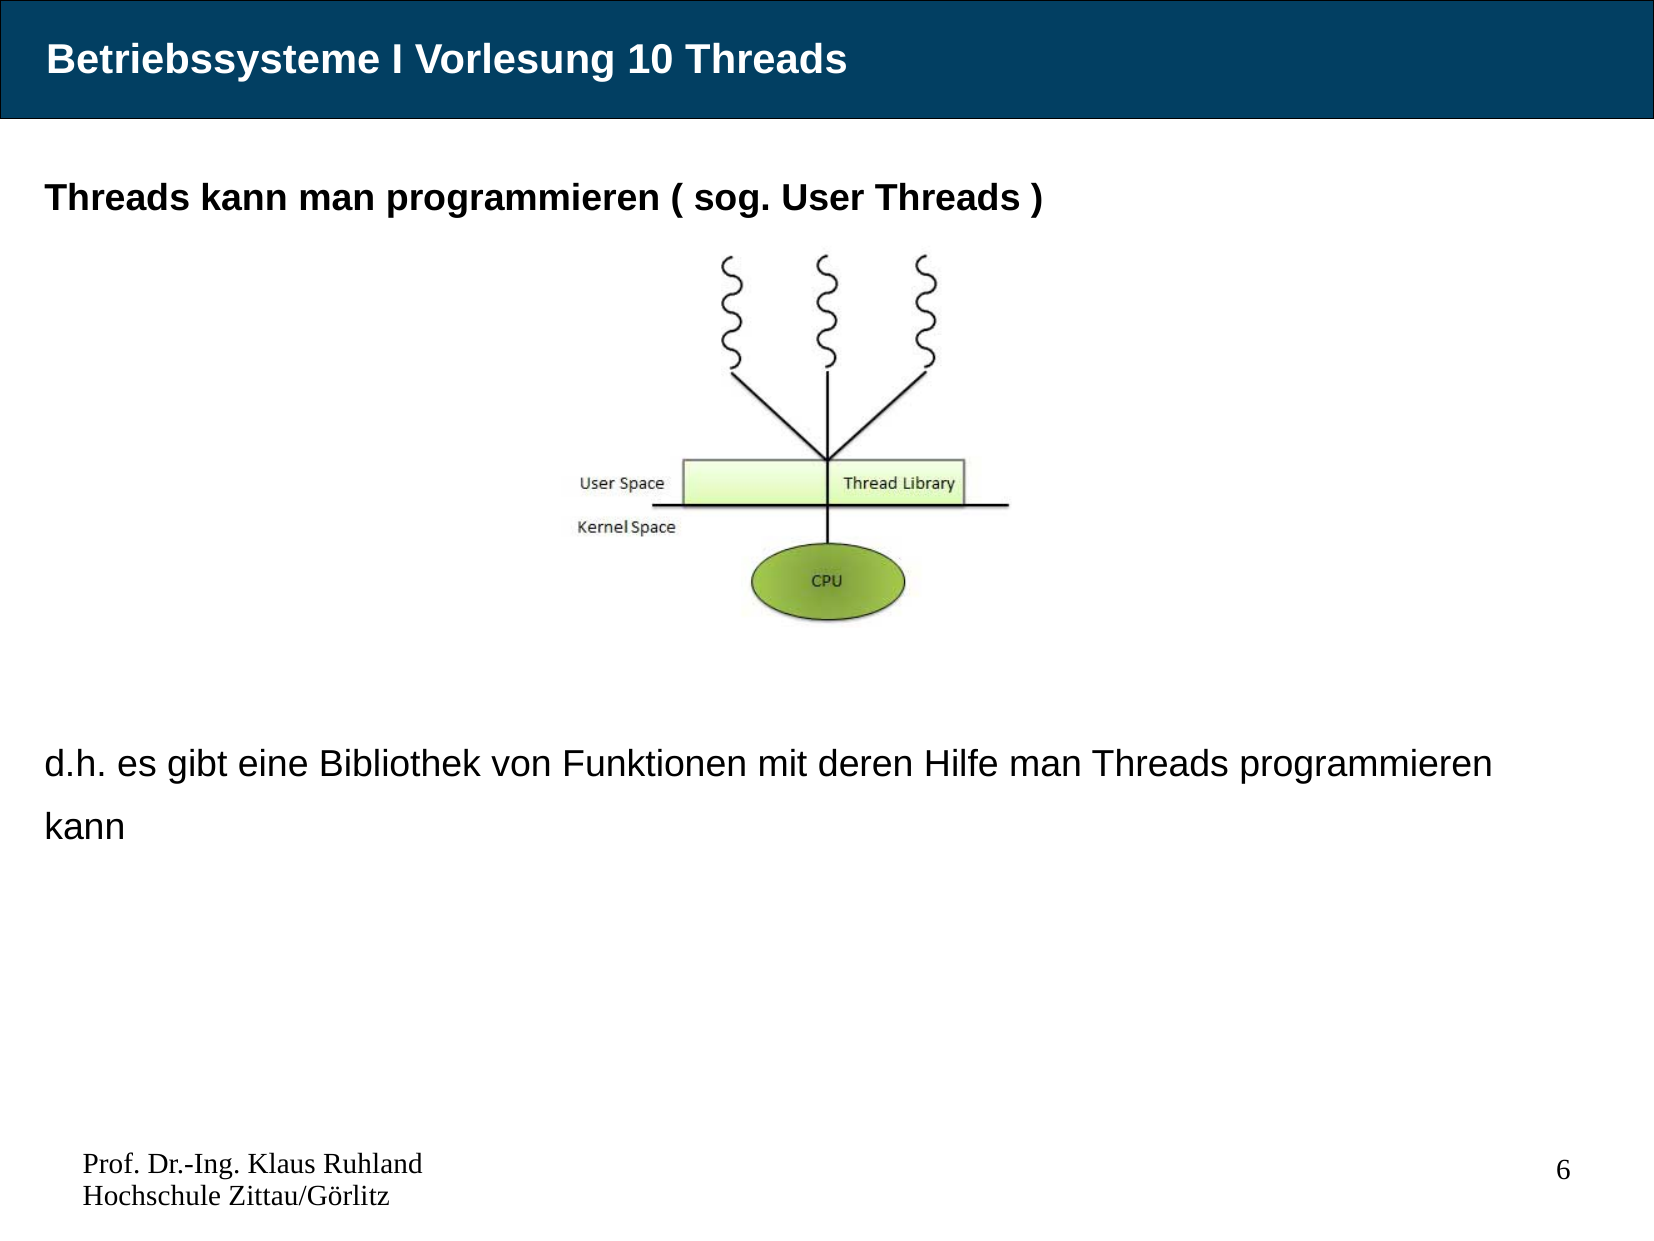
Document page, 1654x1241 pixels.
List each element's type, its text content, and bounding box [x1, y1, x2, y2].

text_box Threads kann man programmieren ( sog. User Threads ) d.h. es gibt eine Bibliothek von Funktionen mit deren Hilfe man Threads programmieren kann [29, 147, 1565, 1224]
picture [561, 236, 1028, 628]
